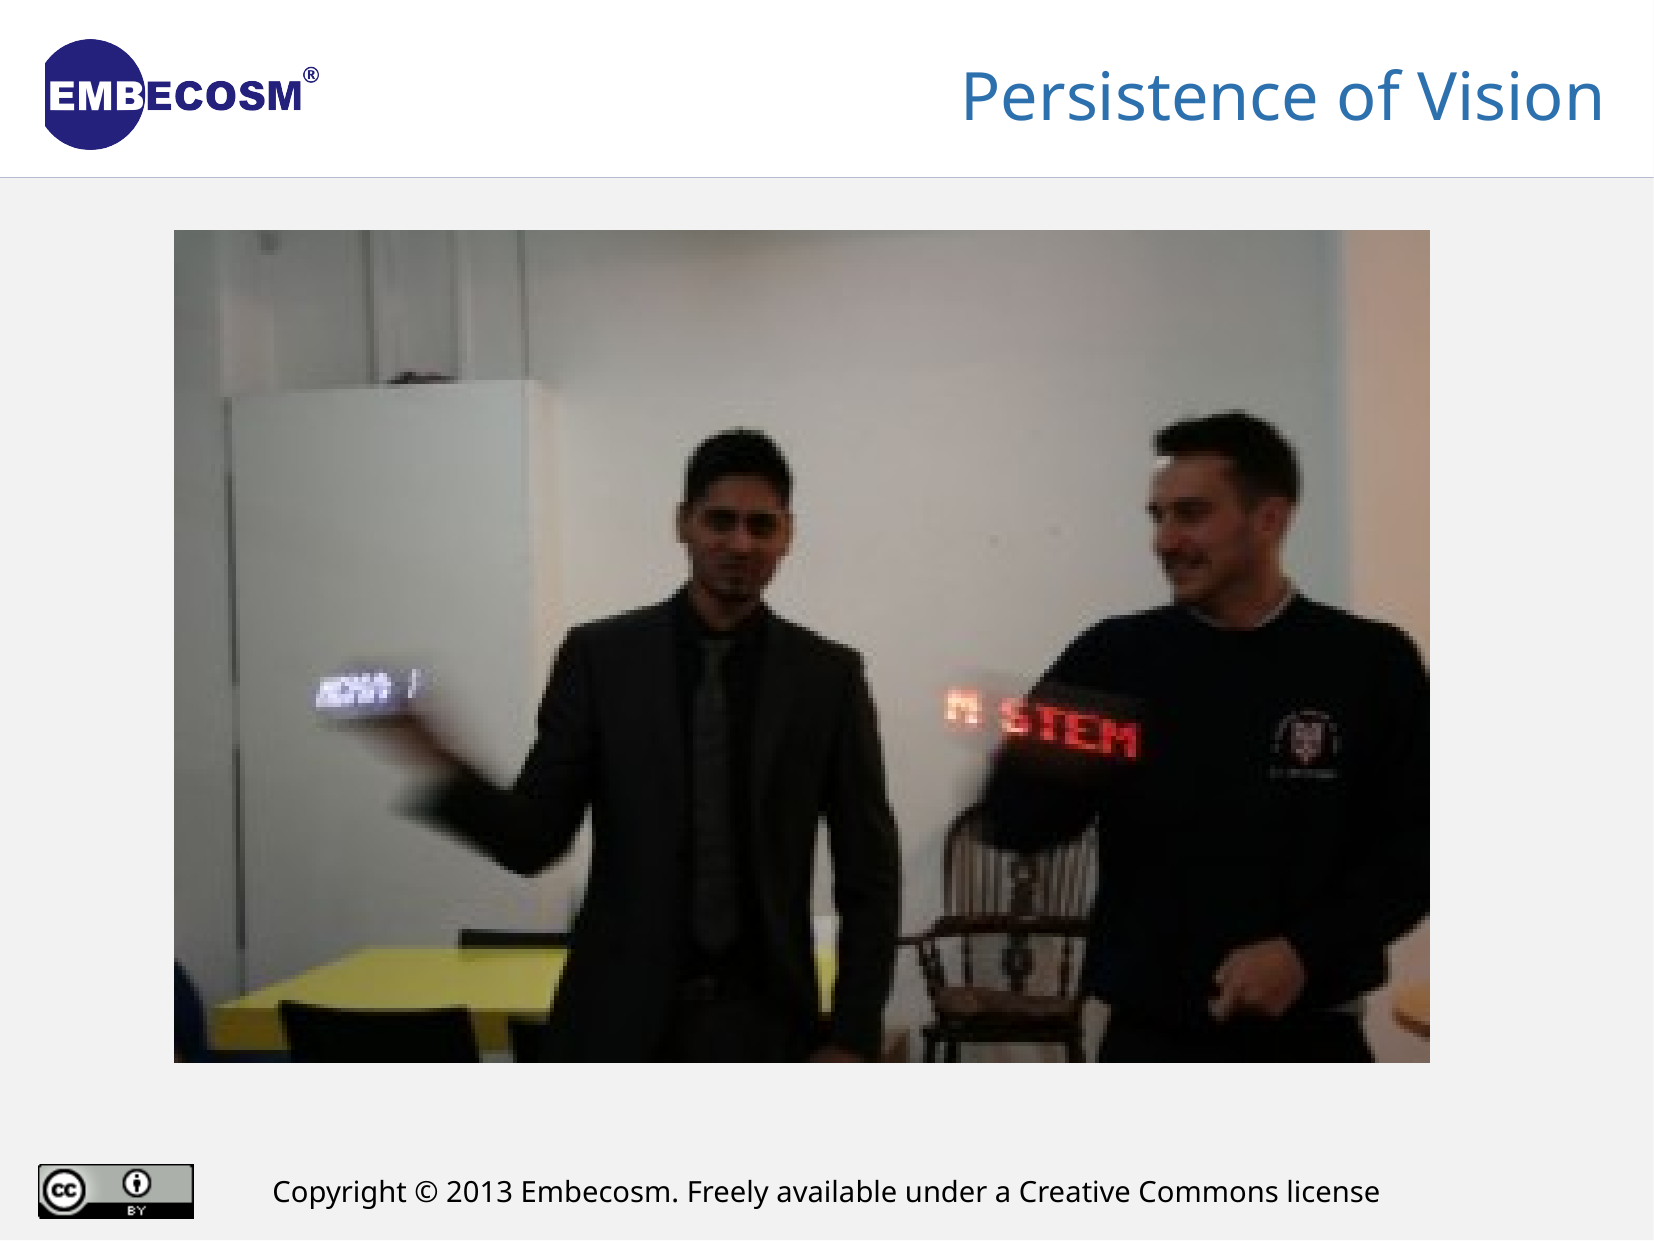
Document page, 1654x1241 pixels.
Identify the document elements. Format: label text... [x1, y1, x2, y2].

picture [174, 230, 1430, 1063]
title Persistence of Vision [330, 23, 1607, 166]
picture [45, 39, 319, 150]
picture [38, 1164, 194, 1219]
